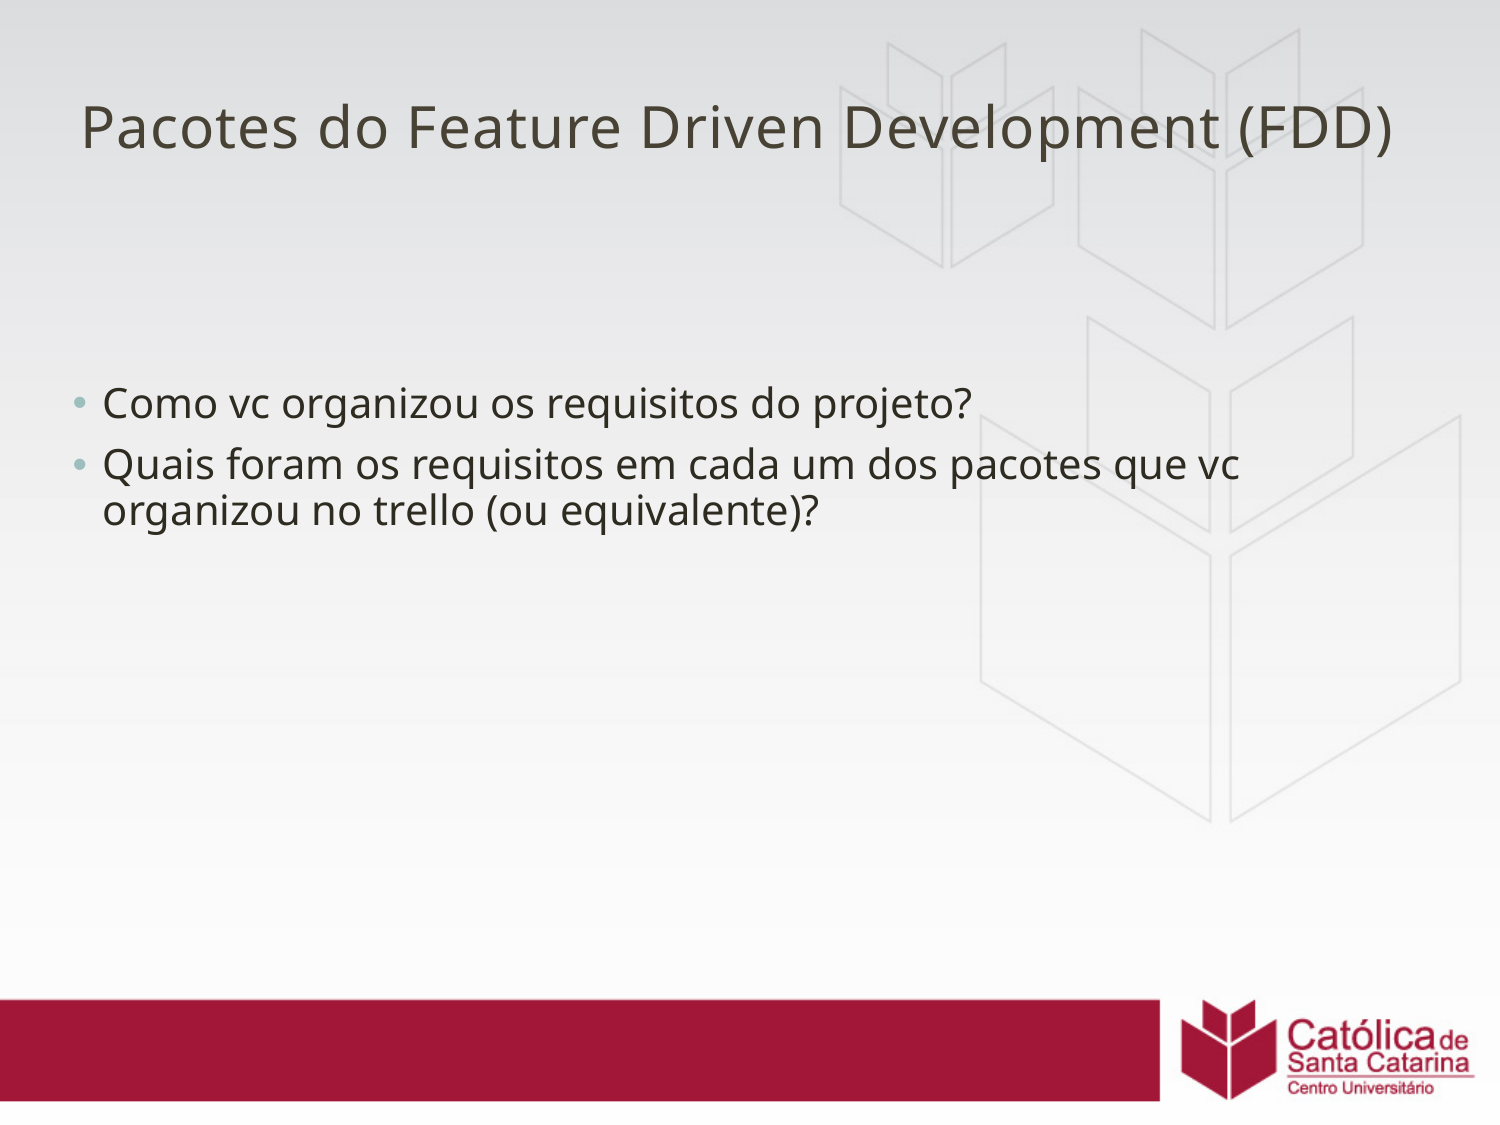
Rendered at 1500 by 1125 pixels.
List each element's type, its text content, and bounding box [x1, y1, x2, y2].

picture [0, 0, 1500, 1125]
list Como vc organizou os requisitos do projeto? Quais foram os requisitos em cada um dos pacotes que vc organizou no trello (ou equivalente)? [64, 375, 1436, 1035]
title Pacotes do Feature Driven Development (FDD) [64, 96, 1436, 342]
